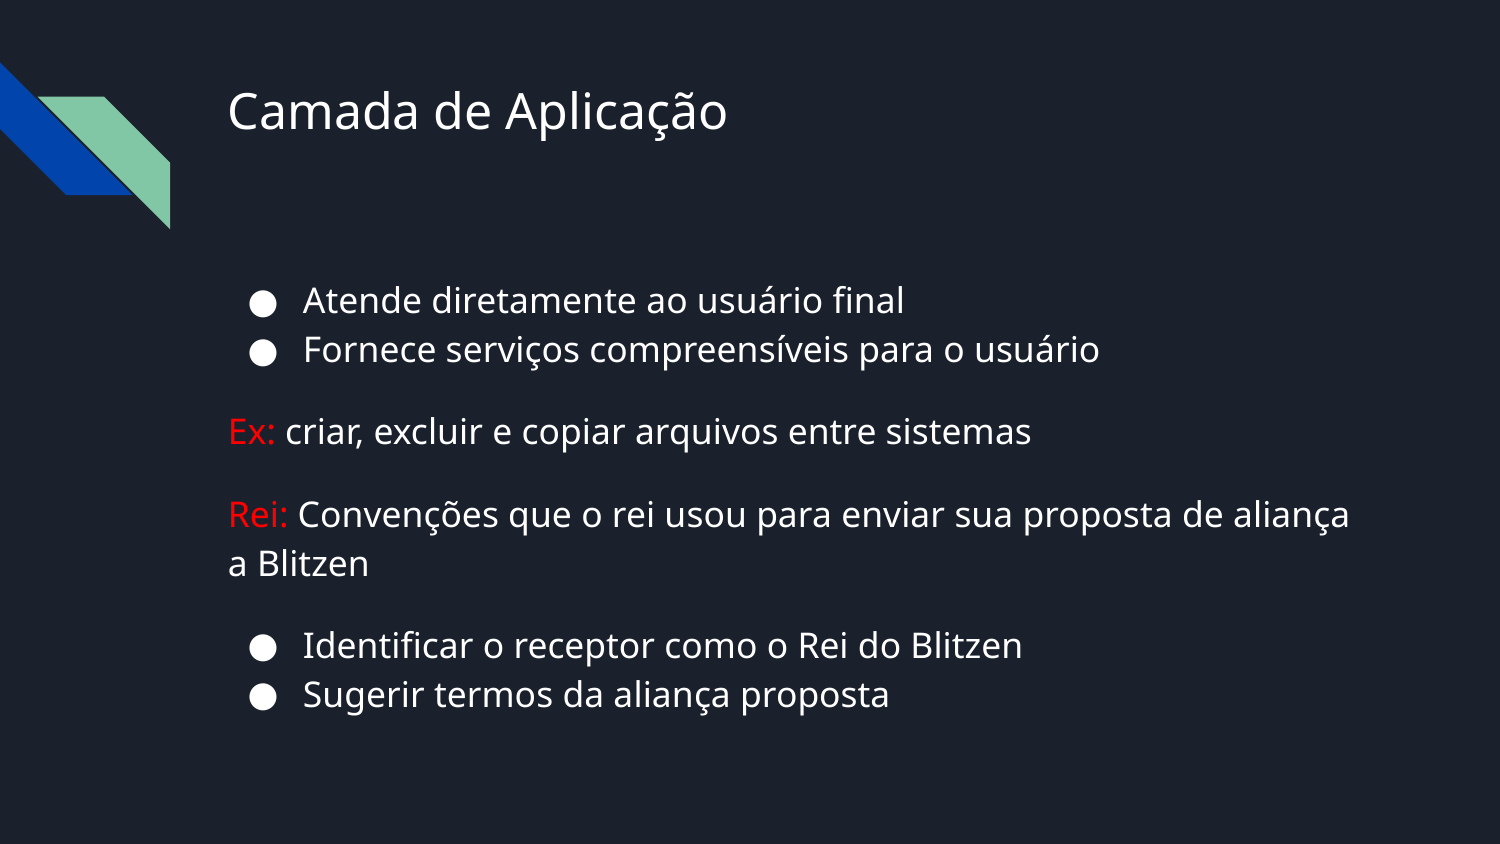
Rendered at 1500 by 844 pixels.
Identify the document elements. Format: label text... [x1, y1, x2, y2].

title Camada de Aplicação [212, 64, 1368, 215]
list Atende diretamente ao usuário final Fornece serviços compreensíveis para o usuário Ex: criar, excluir e copiar arquivos entre sistemas Rei: Convenções que o rei usou para enviar sua proposta de aliança a Blitzen Identificar o receptor como o Rei do Blitzen Sugerir termos da aliança proposta [212, 257, 1368, 735]
